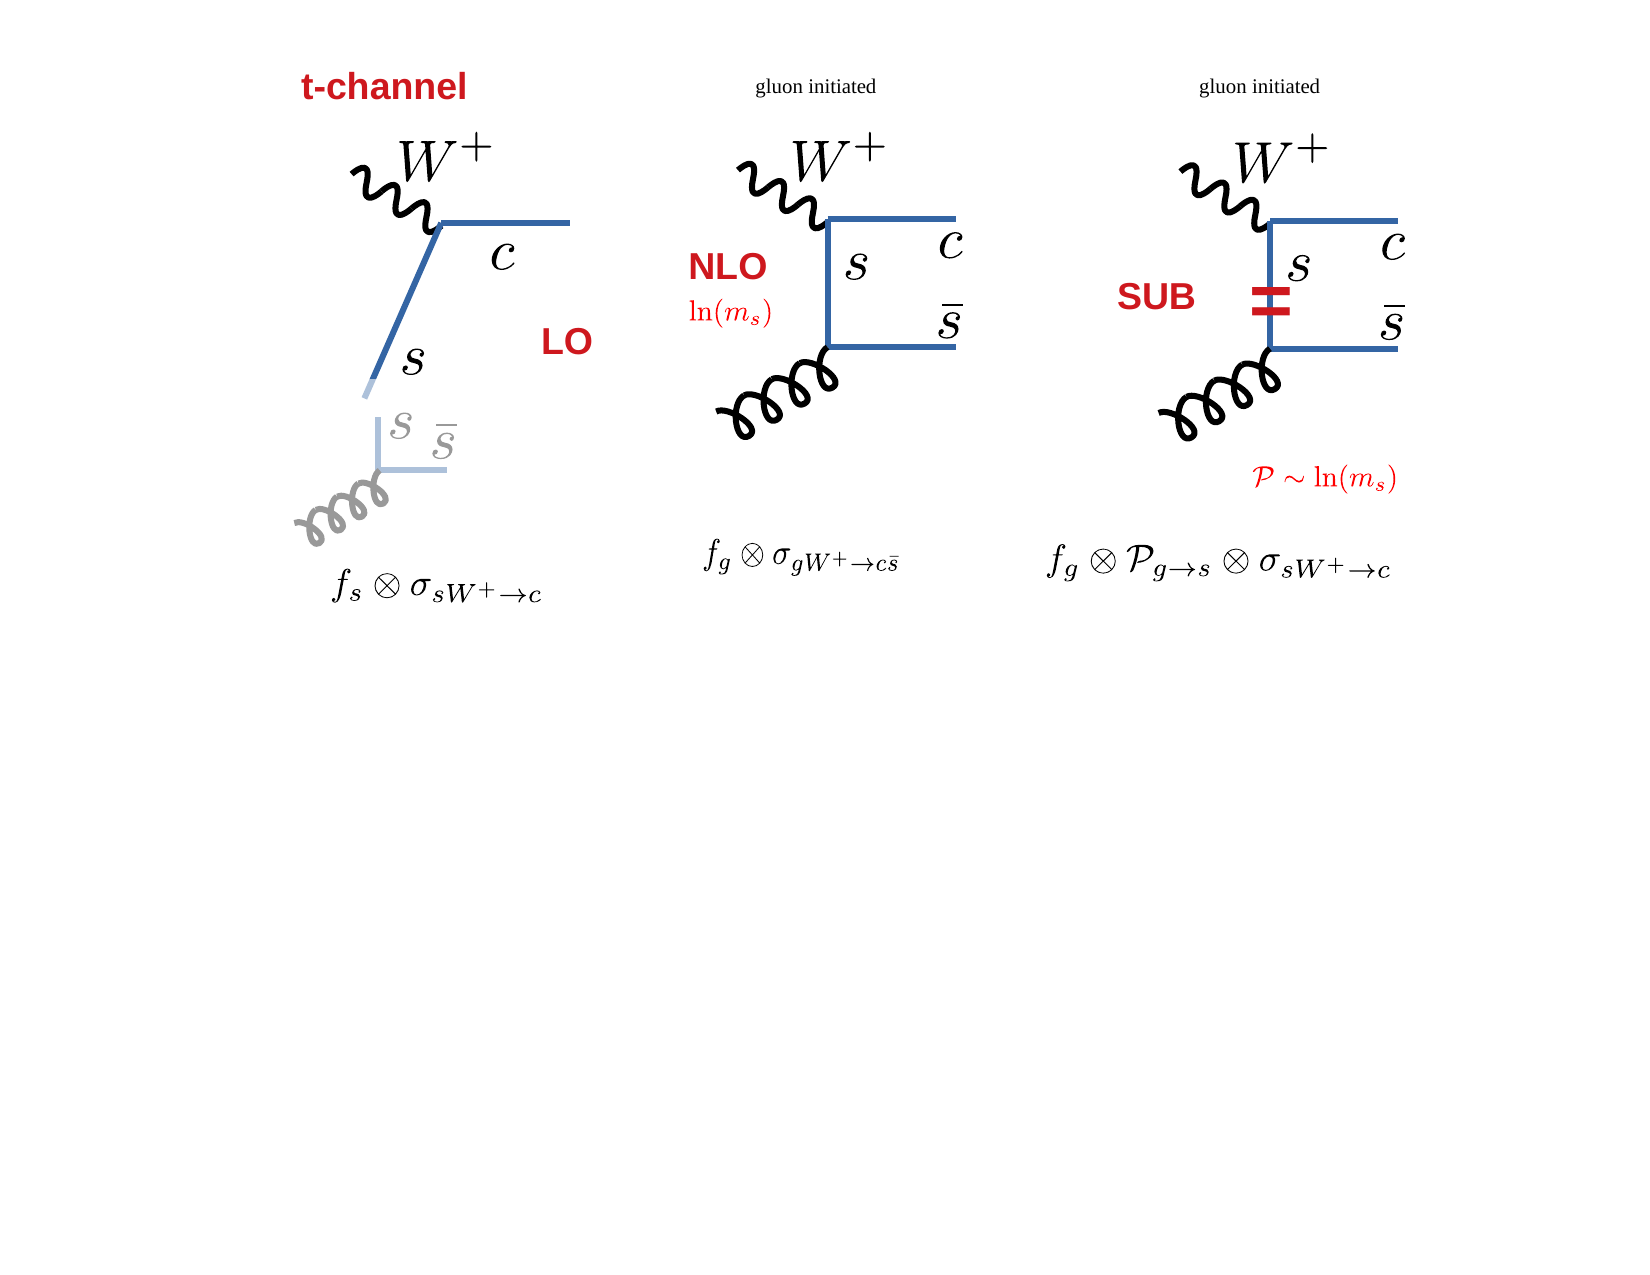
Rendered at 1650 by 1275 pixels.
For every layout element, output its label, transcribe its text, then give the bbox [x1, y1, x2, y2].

text_box [935, 304, 967, 339]
text_box [937, 232, 963, 259]
text_box SUB [1102, 268, 1223, 329]
text_box [265, 379, 542, 603]
text_box [1231, 133, 1331, 184]
text_box [688, 298, 774, 328]
text_box [1379, 233, 1406, 261]
text_box [1044, 544, 1391, 582]
text_box = [1234, 250, 1310, 350]
text_box t-channel [286, 58, 752, 116]
text_box [399, 348, 427, 375]
text_box NLO [673, 238, 794, 338]
text_box [395, 131, 495, 183]
picture [701, 538, 899, 576]
text_box [789, 131, 888, 183]
text_box gluon initiated [1177, 67, 1343, 106]
text_box [1252, 464, 1399, 494]
text_box [842, 253, 870, 280]
text_box [489, 243, 515, 271]
text_box LO [526, 313, 632, 371]
text_box [1377, 305, 1410, 341]
text_box gluon initiated [733, 67, 899, 106]
